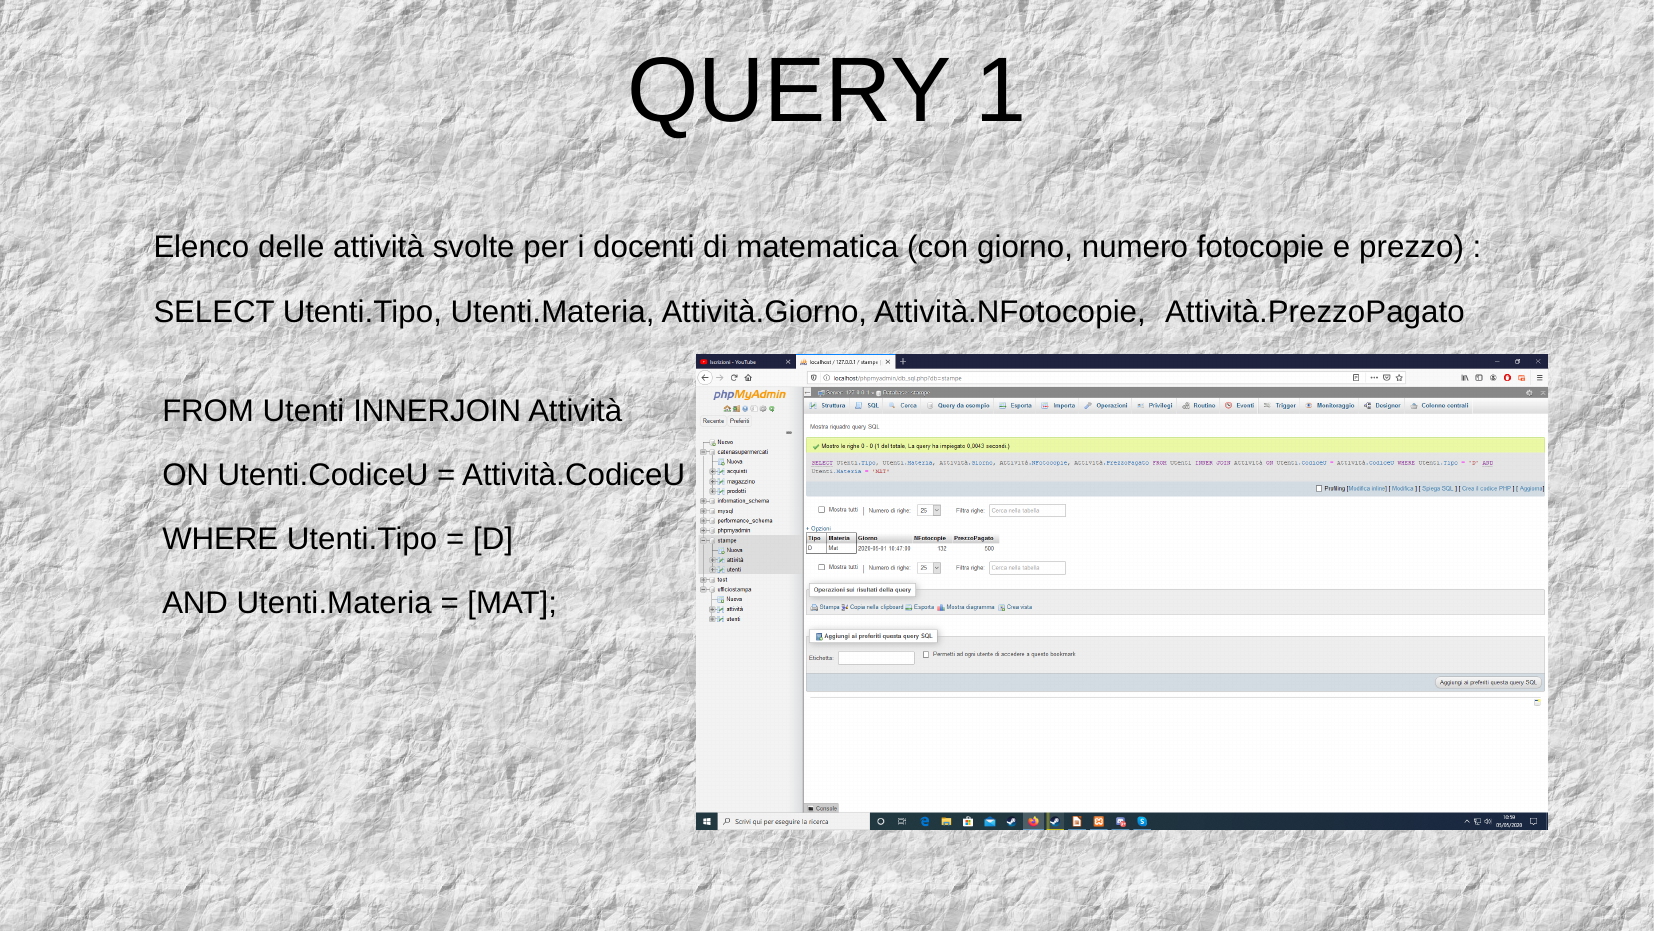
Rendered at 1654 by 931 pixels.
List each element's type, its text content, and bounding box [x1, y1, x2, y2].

picture [0, 0, 1654, 931]
list Elenco delle attività svolte per i docenti di matematica (con giorno, numero fotocopie e prezzo) : SELECT Utenti.Tipo, Utenti.Materia, Attività.Giorno, Attività.NFotocopie, Attività.PrezzoPagato FROM Utenti INNERJOIN Attività ON Utenti.CodiceU = Attività.CodiceU WHERE Utenti.Tipo = [D] AND Utenti.Materia = [MAT]; [82, 165, 1571, 898]
title QUERY 1 [82, 37, 1571, 142]
